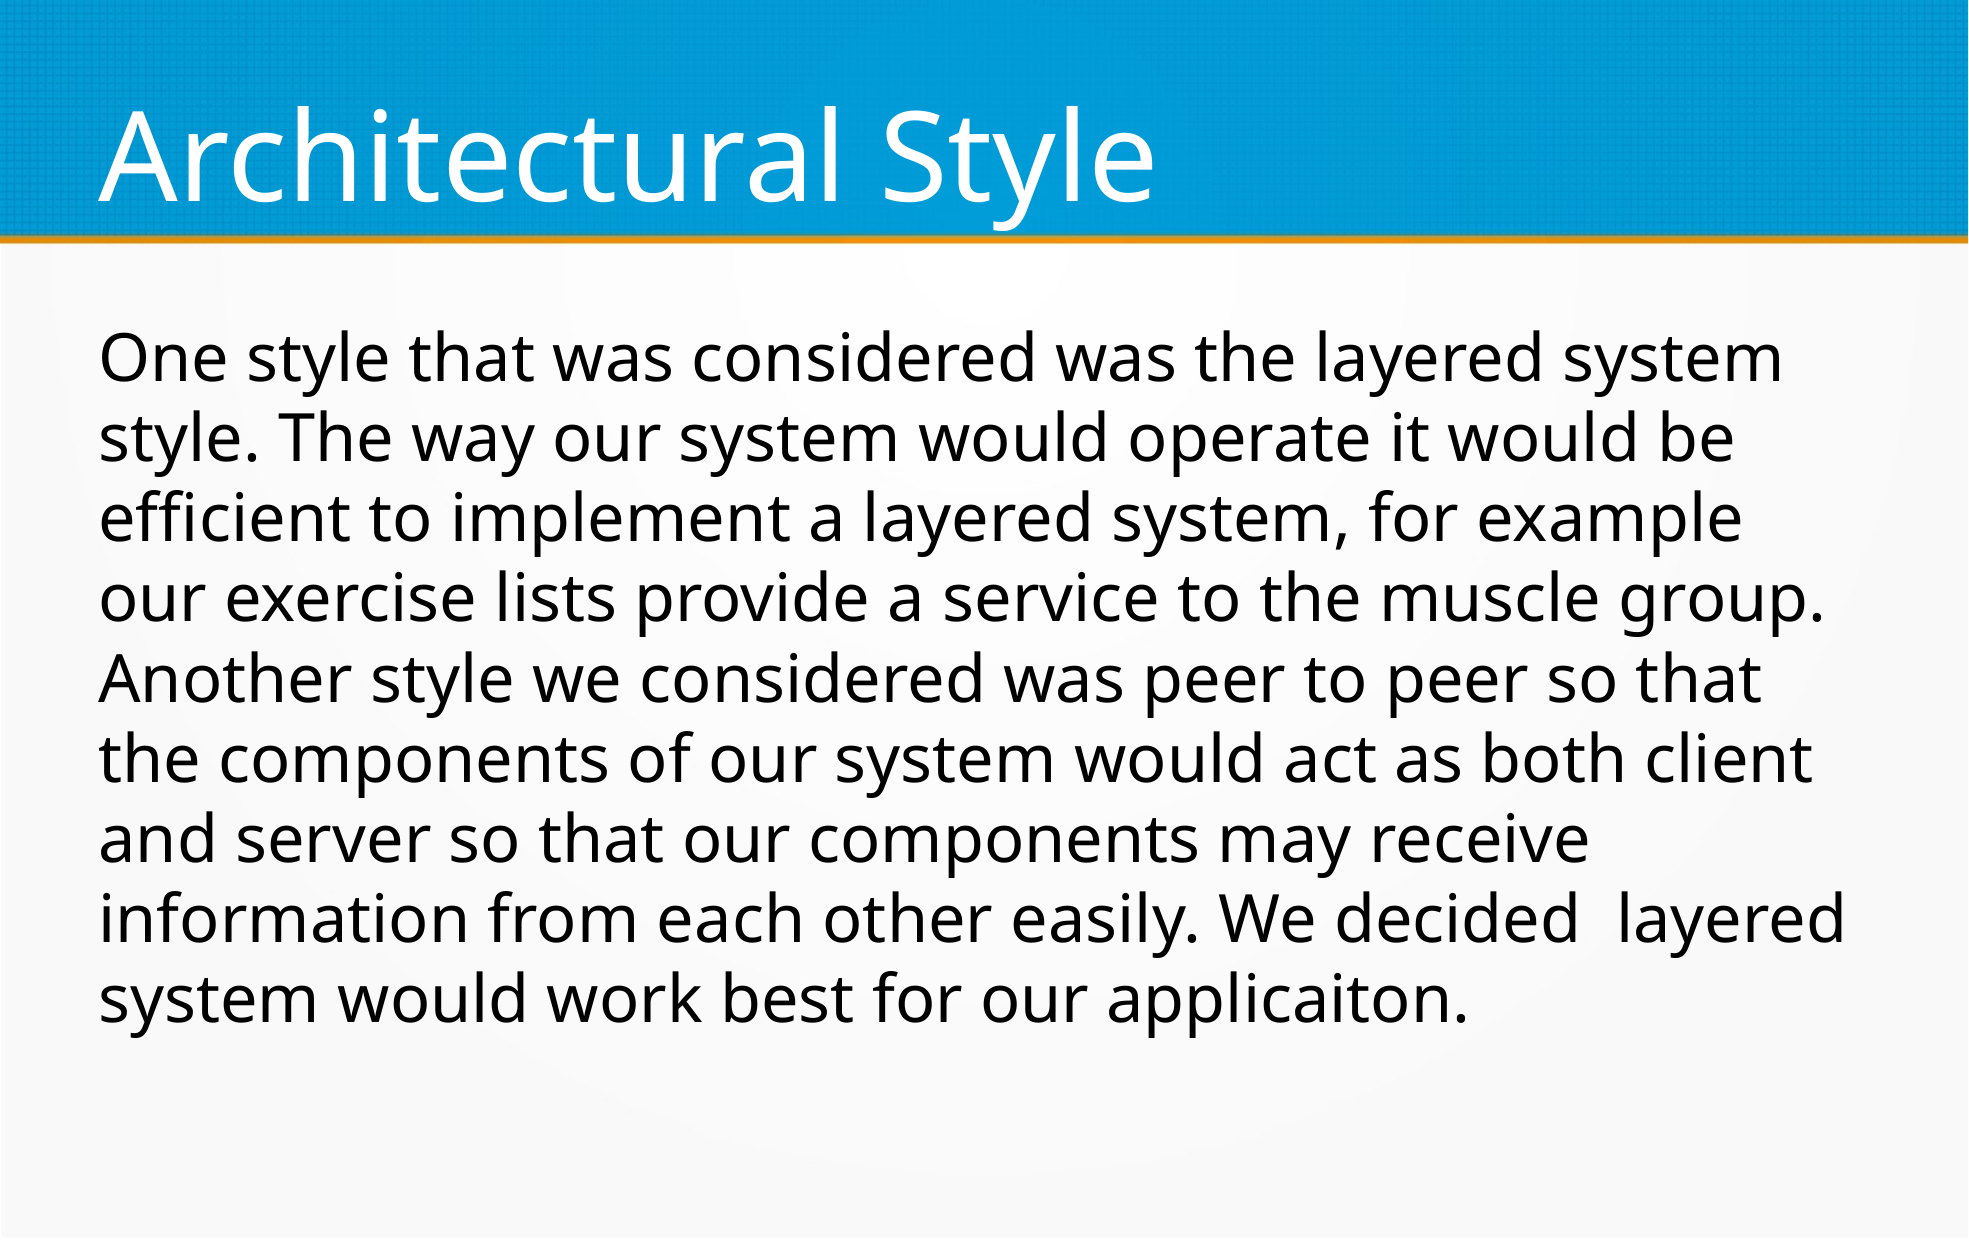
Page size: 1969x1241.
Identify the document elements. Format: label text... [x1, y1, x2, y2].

list One style that was considered was the layered system style. The way our system would operate it would be efficient to implement a layered system, for example our exercise lists provide a service to the muscle group. Another style we considered was peer to peer so that the components of our system would act as both client and server so that our components may receive information from each other easily. We decided layered system would work best for our applicaiton. [98, 315, 1861, 1081]
picture [0, 233, 1969, 1241]
title Architectural Style [98, 19, 1870, 227]
